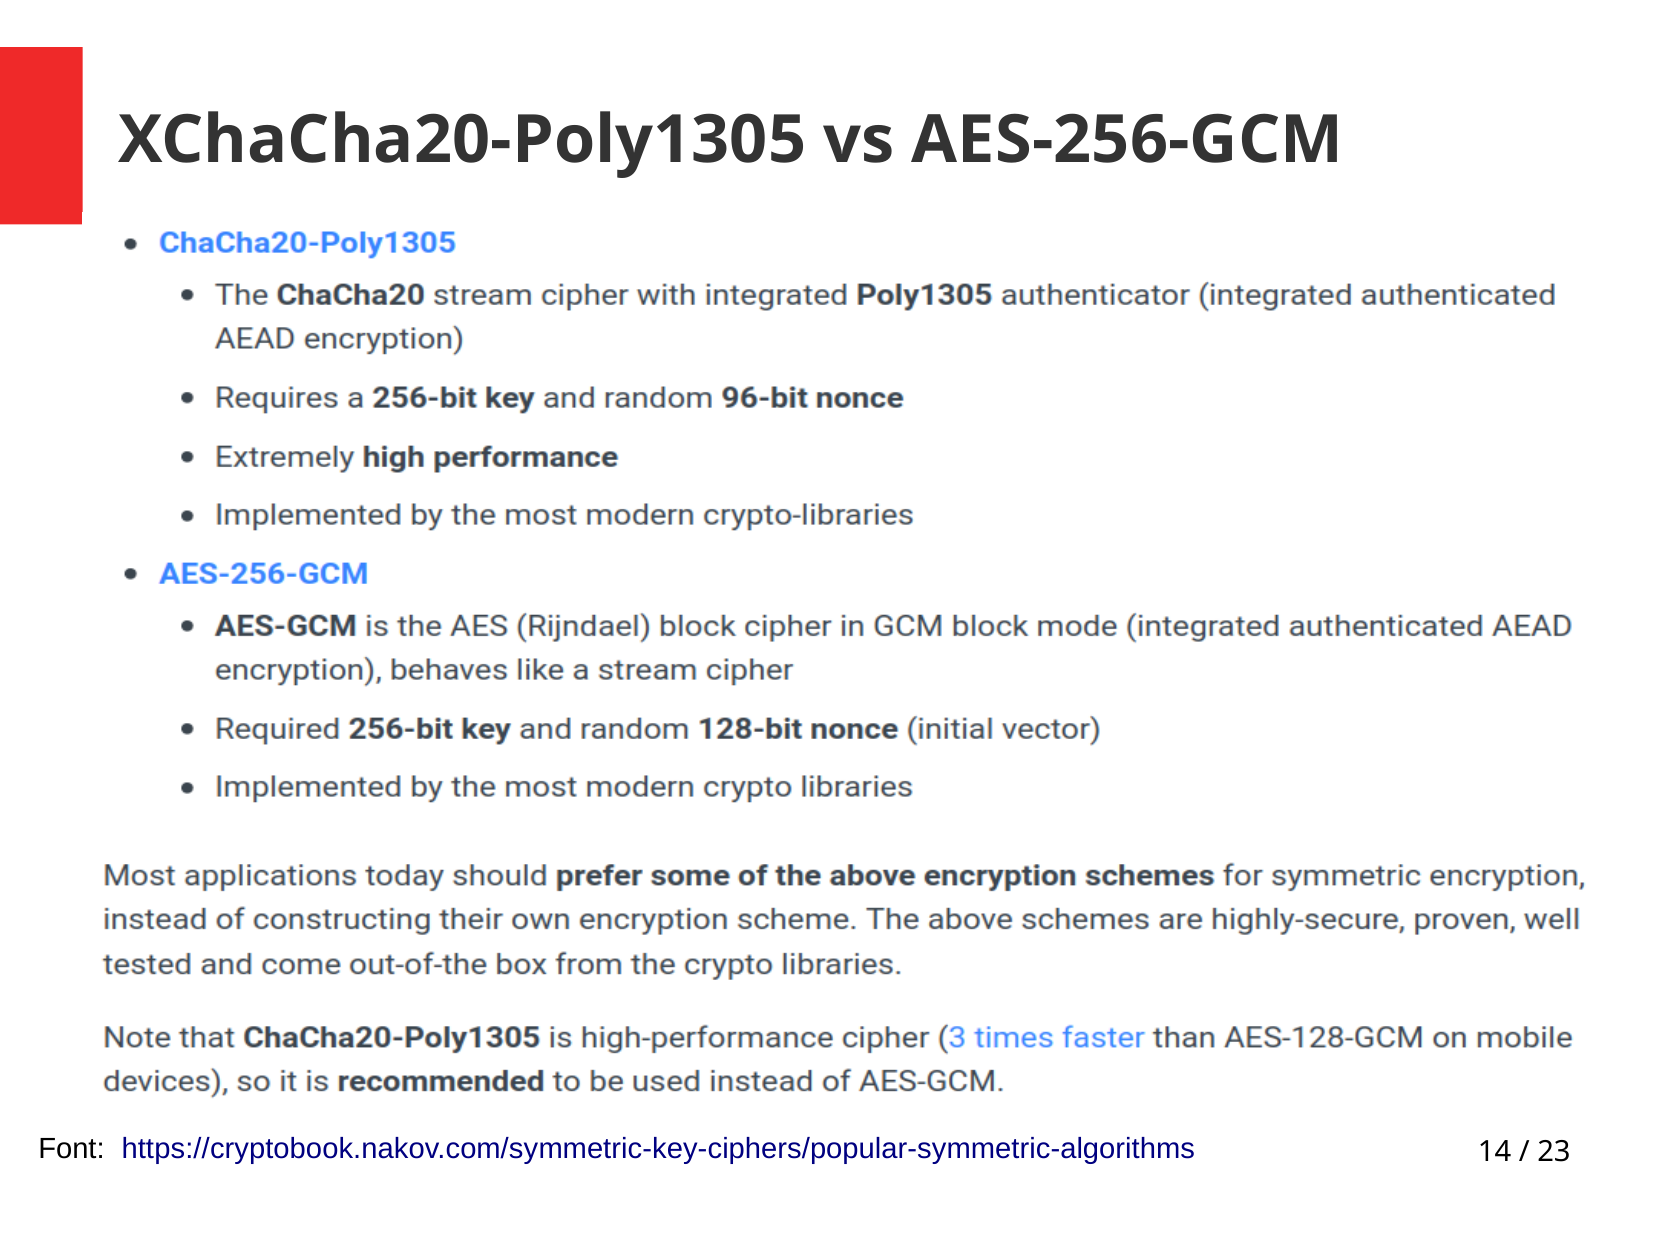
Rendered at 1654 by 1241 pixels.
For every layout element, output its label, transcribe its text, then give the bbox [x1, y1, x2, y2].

text_box Font: https://cryptobook.nakov.com/symmetric-key-ciphers/popular-symmetric-algorithms [23, 1124, 1427, 1182]
picture [82, 212, 1604, 1111]
title XChaCha20-Poly1305 vs AES-256-GCM [118, 49, 1571, 212]
